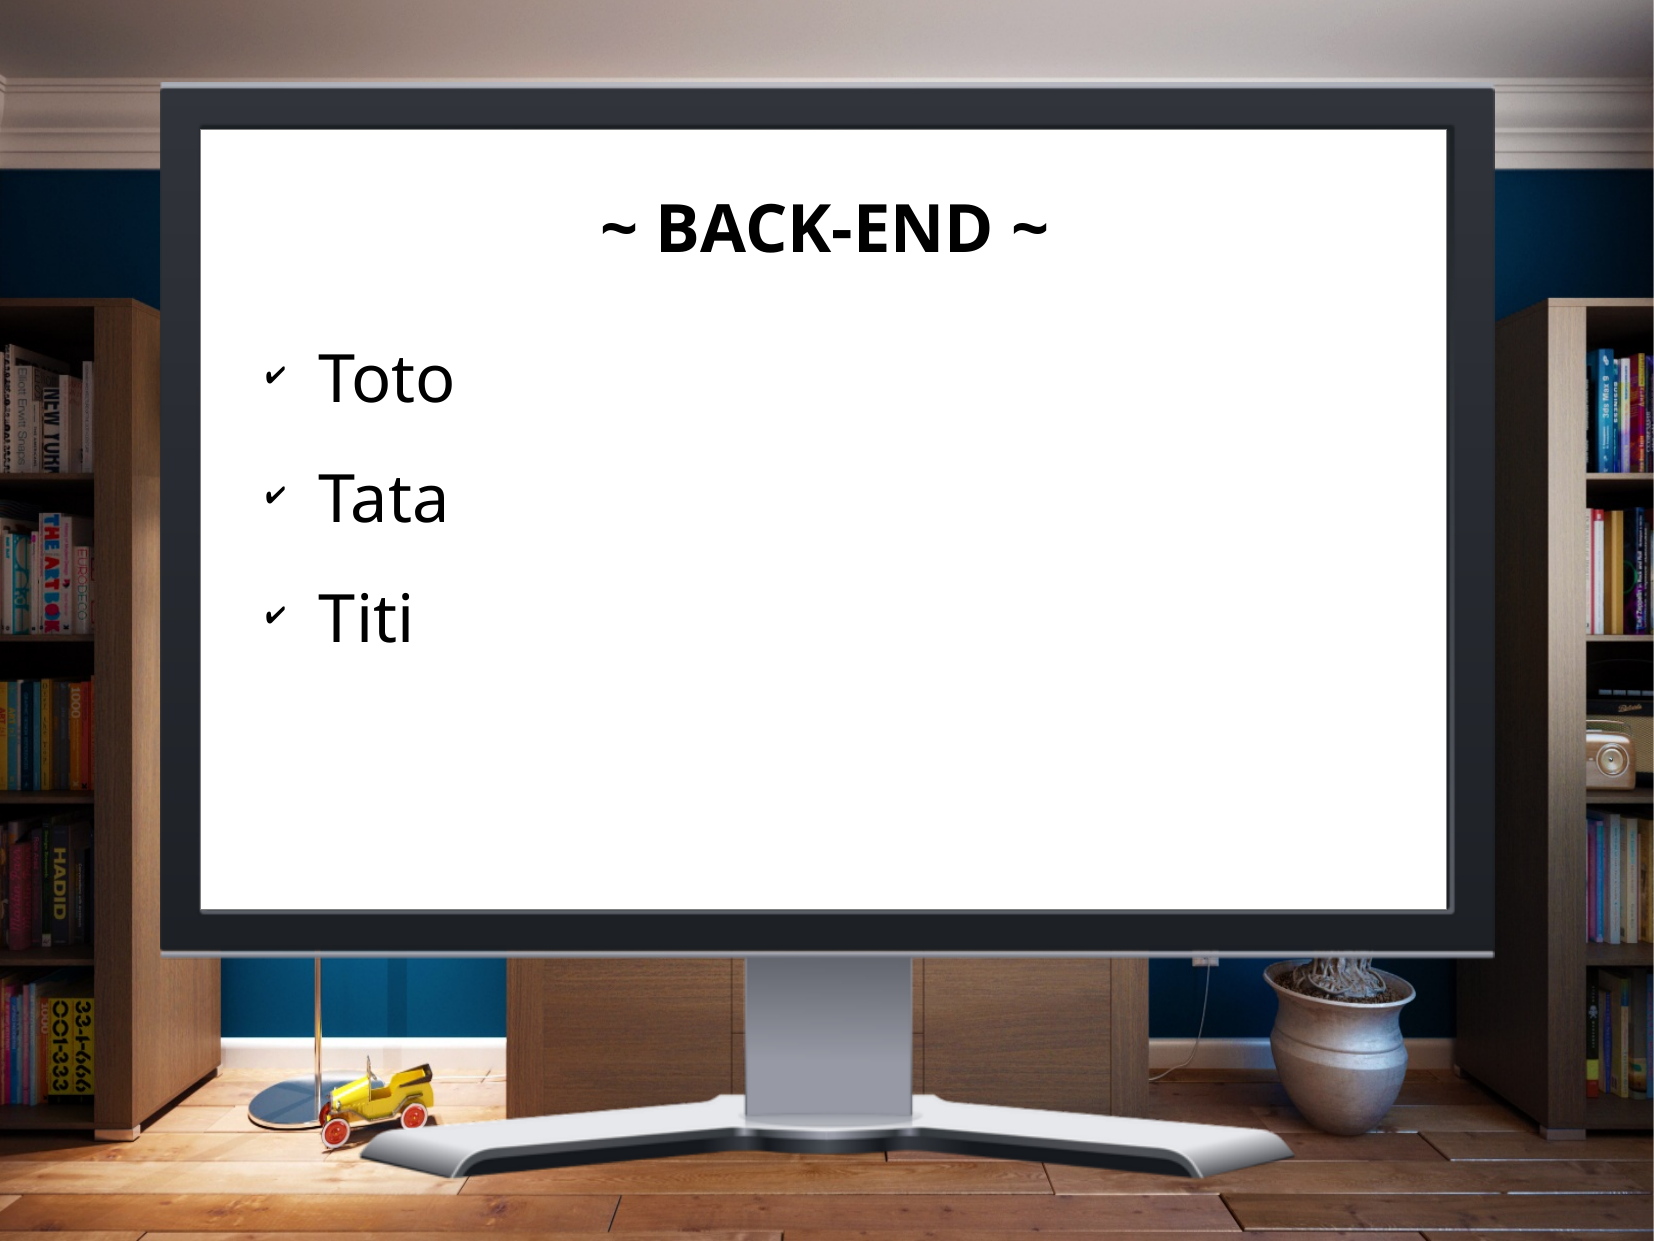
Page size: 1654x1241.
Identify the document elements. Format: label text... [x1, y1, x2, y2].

picture [0, 0, 1654, 1241]
list Toto Tata Titi [248, 330, 1406, 898]
title ~ BACK-END ~ [203, 133, 1447, 319]
